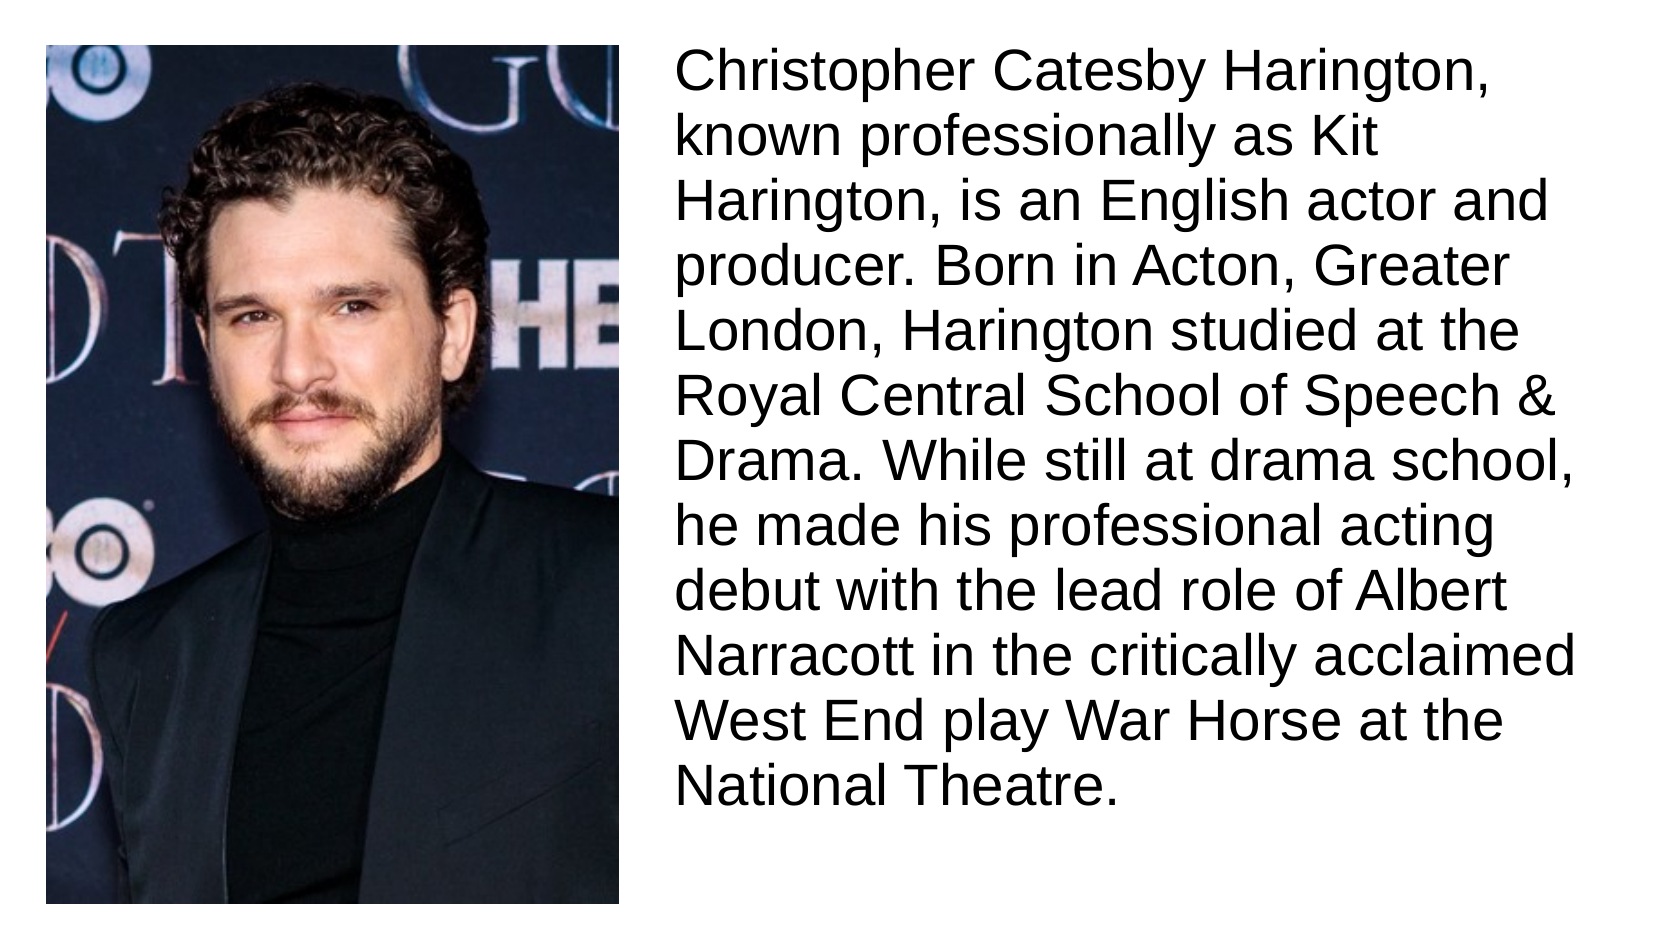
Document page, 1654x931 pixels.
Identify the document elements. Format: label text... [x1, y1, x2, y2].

text_box Christopher Catesby Harington, known professionally as Kit Harington, is an English actor and producer. Born in Acton, Greater London, Harington studied at the Royal Central School of Speech & Drama. While still at drama school, he made his professional acting debut with the lead role of Albert Narracott in the critically acclaimed West End play War Horse at the National Theatre. [660, 30, 1636, 901]
picture [46, 45, 619, 904]
